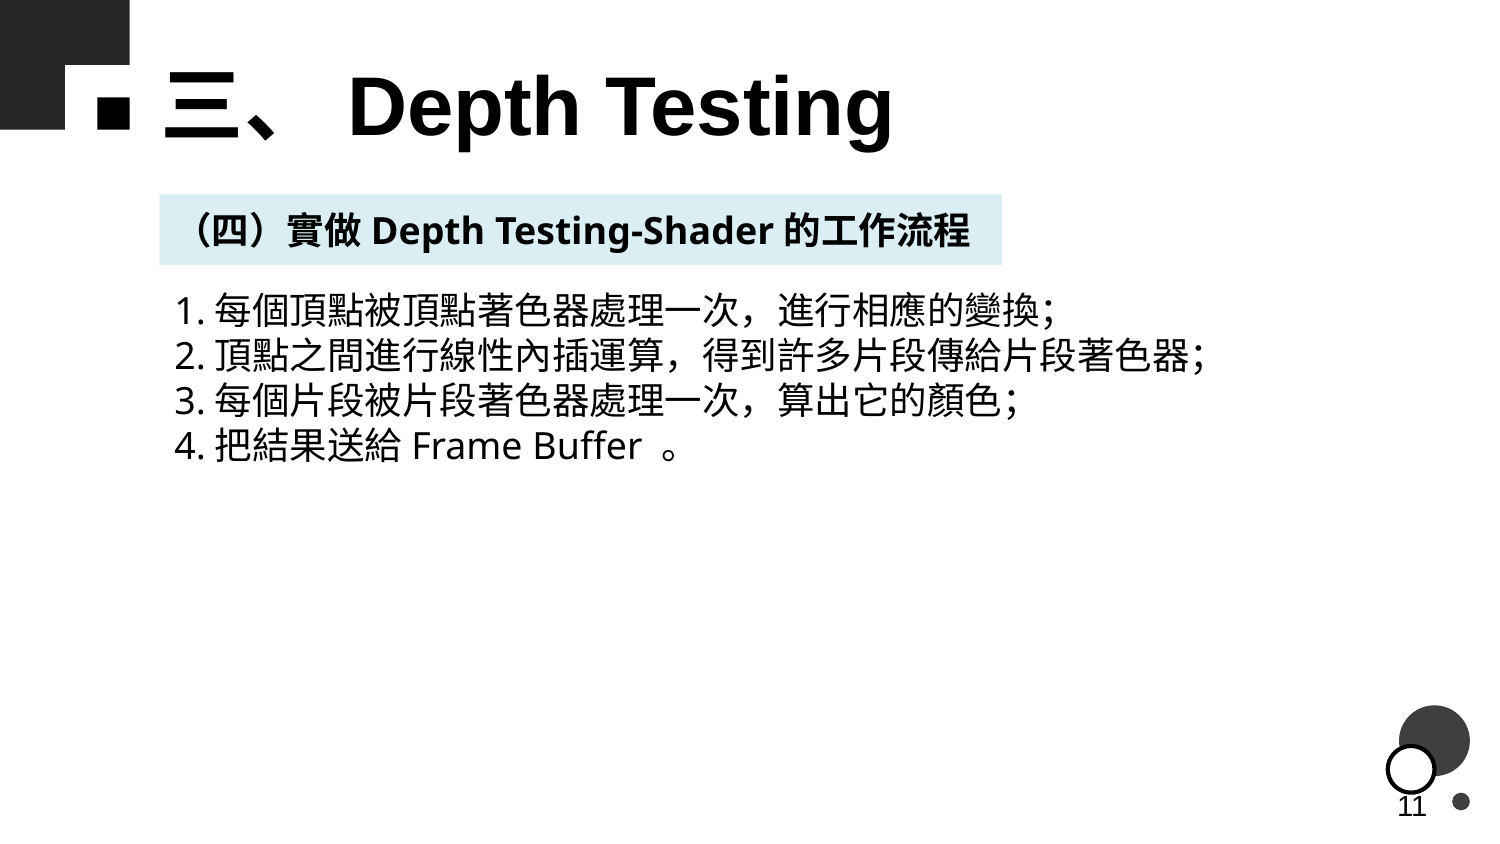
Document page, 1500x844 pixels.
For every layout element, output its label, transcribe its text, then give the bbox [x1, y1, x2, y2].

slide_number <number> [1092, 782, 1443, 827]
text_box 1.每個頂點被頂點著色器處理一次，進行相應的變換； 2.頂點之間進行線性內插運算，得到許多片段傳給片段著色器； 3.每個片段被片段著色器處理一次，算出它的顏色； 4.把結果送給Frame Buffer 。 [159, 279, 1308, 475]
title 三、Depth Testing [145, 32, 1093, 173]
text_box （四）實做Depth Testing-Shader的工作流程 [159, 194, 1002, 266]
text_box [1452, 792, 1470, 811]
text_box [0, 0, 130, 130]
text_box [97, 97, 130, 130]
text_box [1387, 705, 1470, 782]
